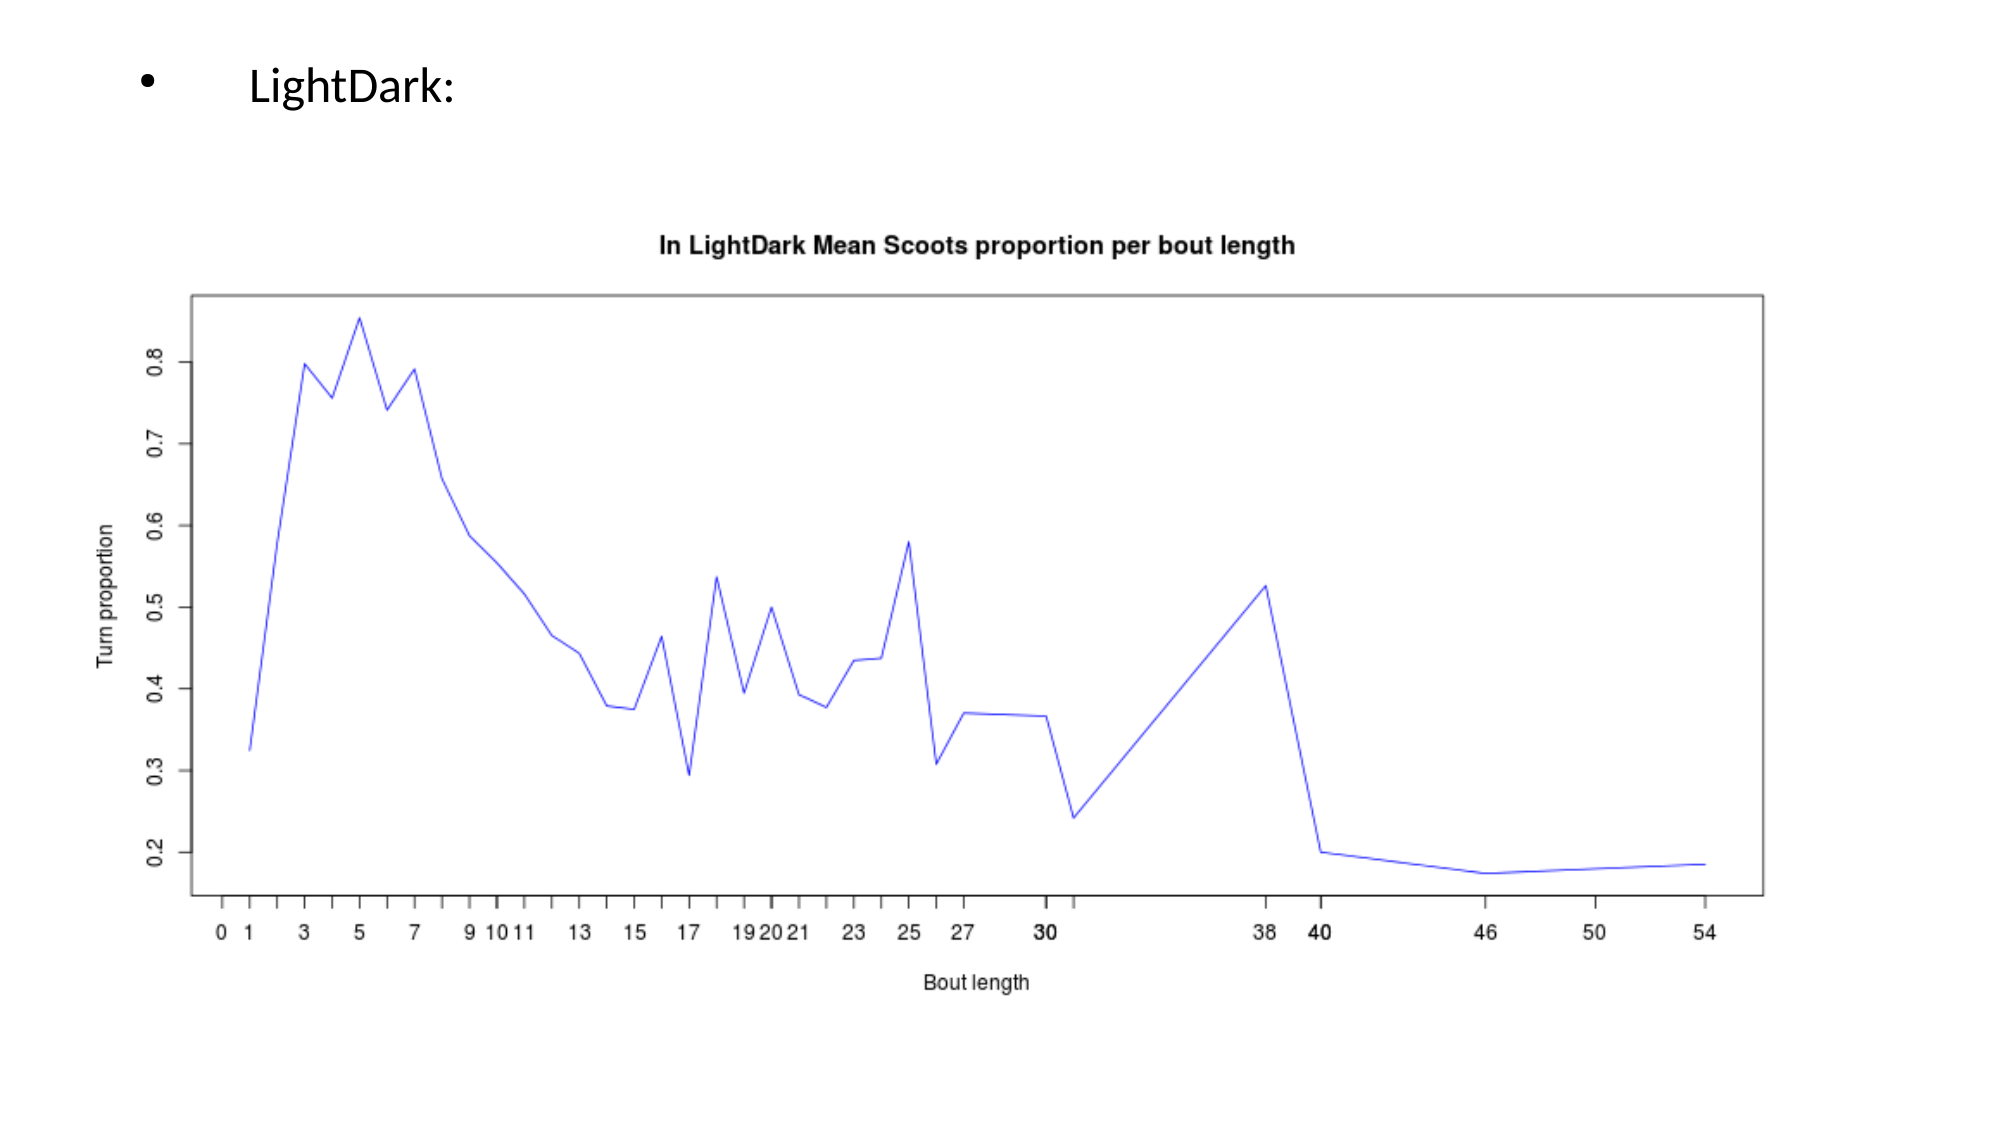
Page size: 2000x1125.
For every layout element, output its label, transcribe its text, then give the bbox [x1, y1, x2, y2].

picture [90, 194, 1816, 1023]
text_box LightDark: [0, 0, 2000, 946]
